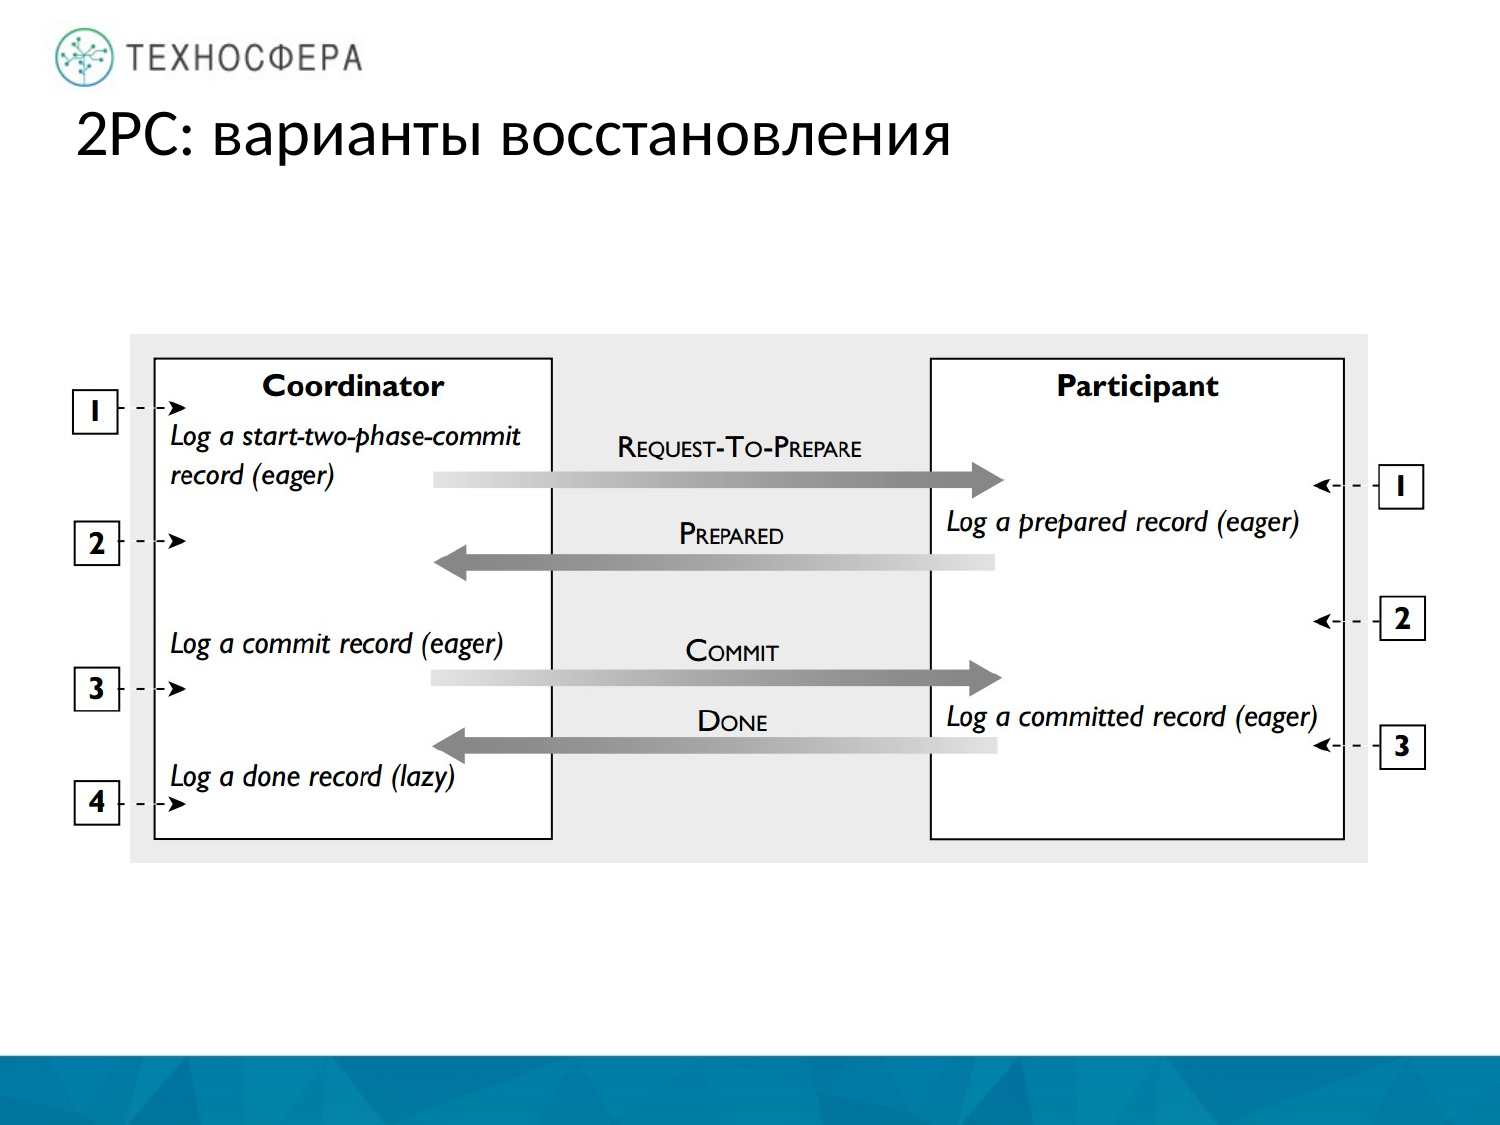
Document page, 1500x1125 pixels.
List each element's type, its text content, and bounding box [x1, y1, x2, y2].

title 2PC: варианты восстановления [75, 45, 1425, 233]
picture [0, 0, 1500, 1057]
